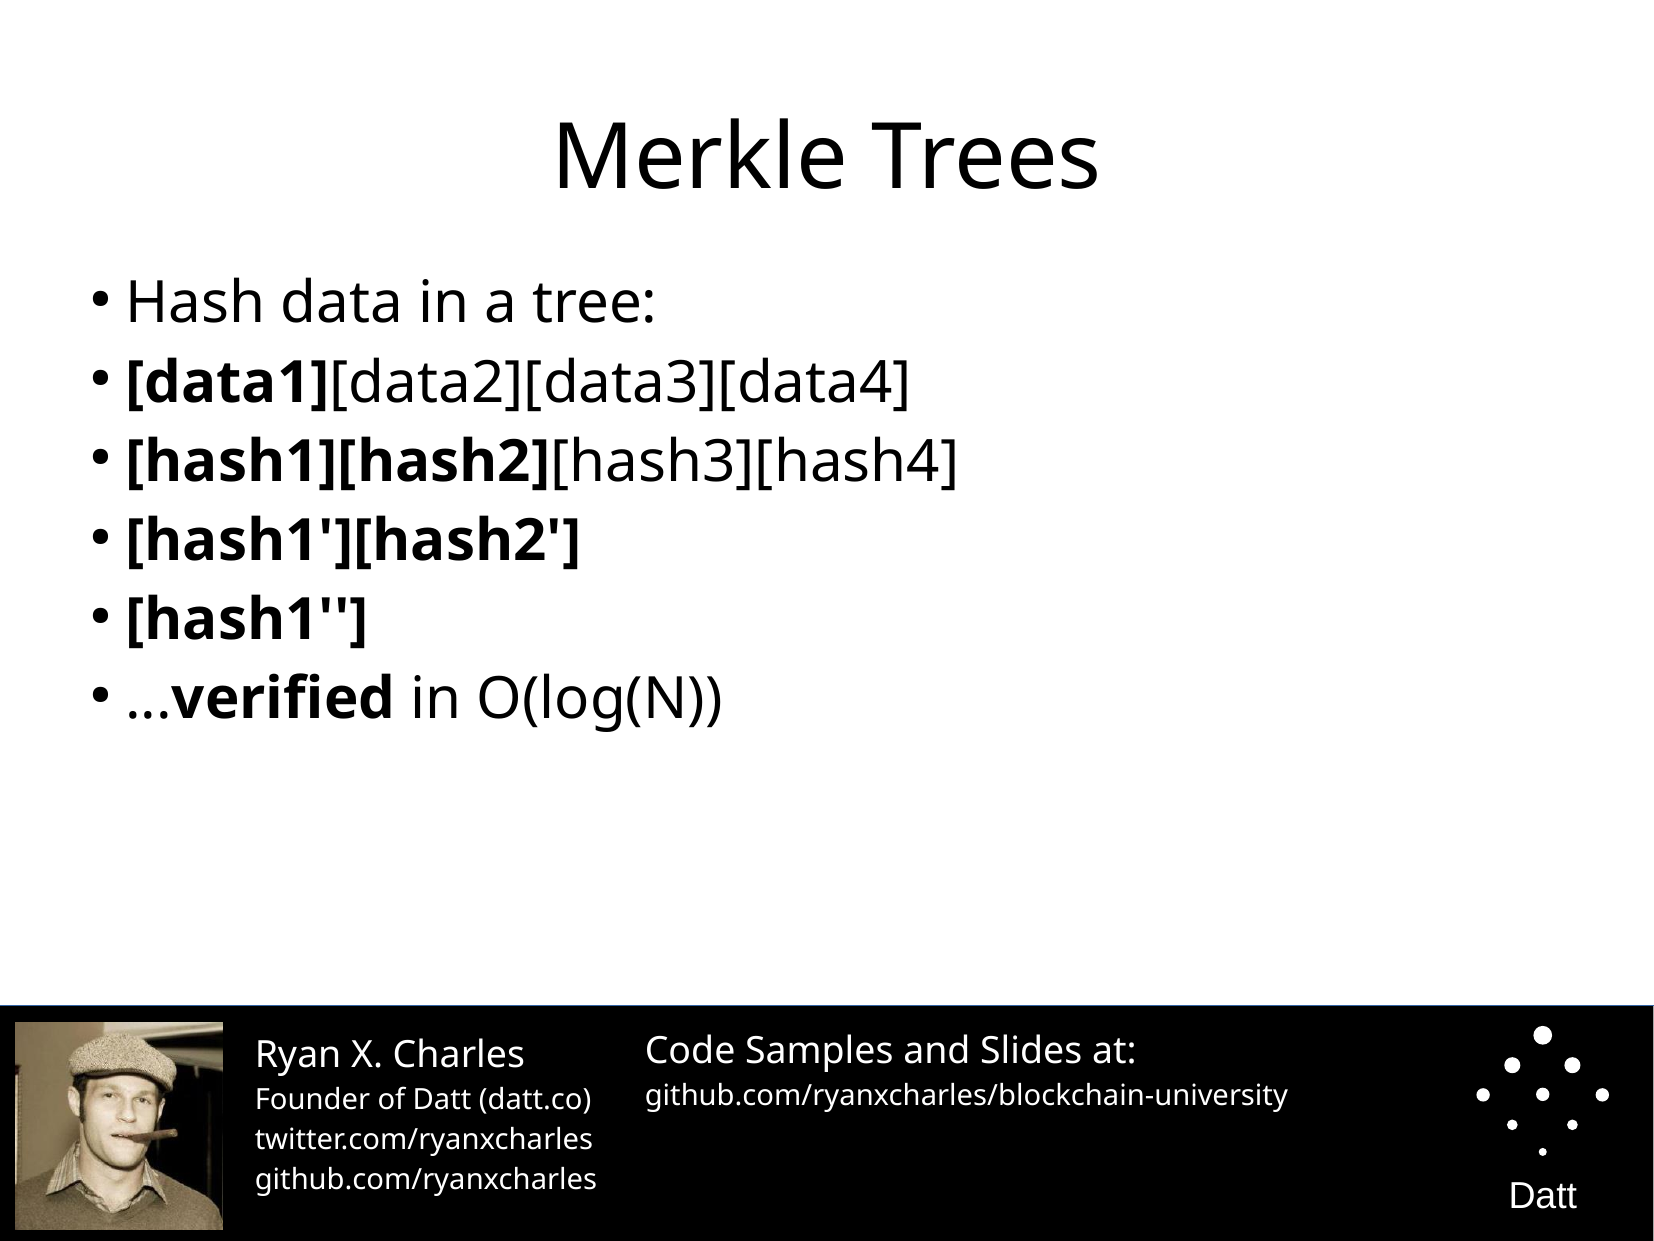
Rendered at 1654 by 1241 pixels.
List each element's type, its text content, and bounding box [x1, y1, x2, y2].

picture [1475, 1023, 1611, 1159]
text_box Code Samples and Slides at: github.com/ryanxcharles/blockchain-university [630, 1015, 1403, 1156]
text_box Ryan X. Charles Founder of Datt (datt.co) twitter.com/ryanxcharles github.com/ryanxcharles [240, 1020, 976, 1241]
subtitle Hash data in a tree: [data1][data2][data3][data4] [hash1][hash2][hash3][hash4] [hash1'][hash2'] [hash1''] ...verified in O(log(N)) [90, 260, 1546, 961]
picture [15, 1022, 223, 1231]
title Merkle Trees [82, 49, 1571, 257]
text_box [0, 1005, 1654, 1241]
text_box Datt [1452, 1167, 1633, 1241]
